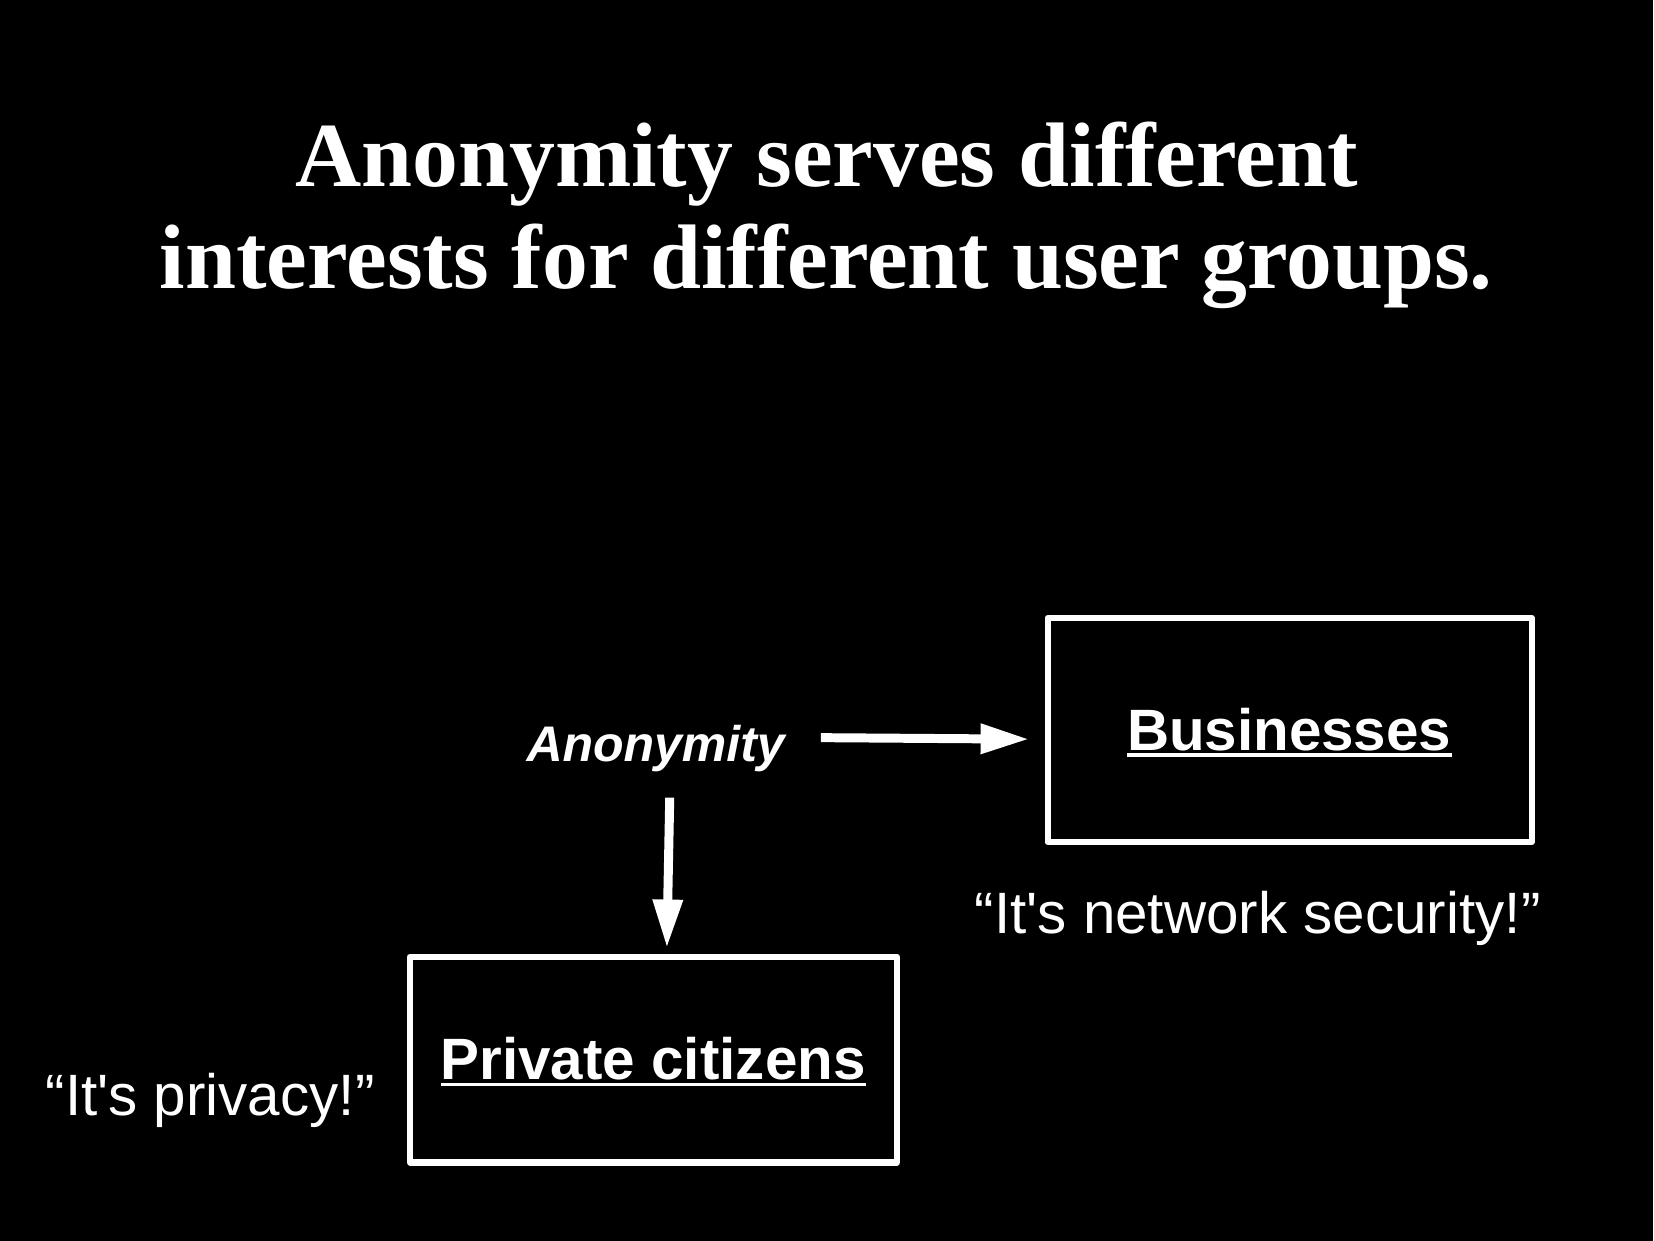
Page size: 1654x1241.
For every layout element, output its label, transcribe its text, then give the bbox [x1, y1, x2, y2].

text_box Private citizens [410, 956, 897, 1163]
title Anonymity serves different interests for different user groups. [121, 86, 1534, 327]
text_box Anonymity [431, 670, 880, 819]
text_box “It's network security!” [959, 873, 1623, 965]
text_box “It's privacy!” [30, 1055, 430, 1146]
text_box Businesses [1047, 617, 1532, 843]
